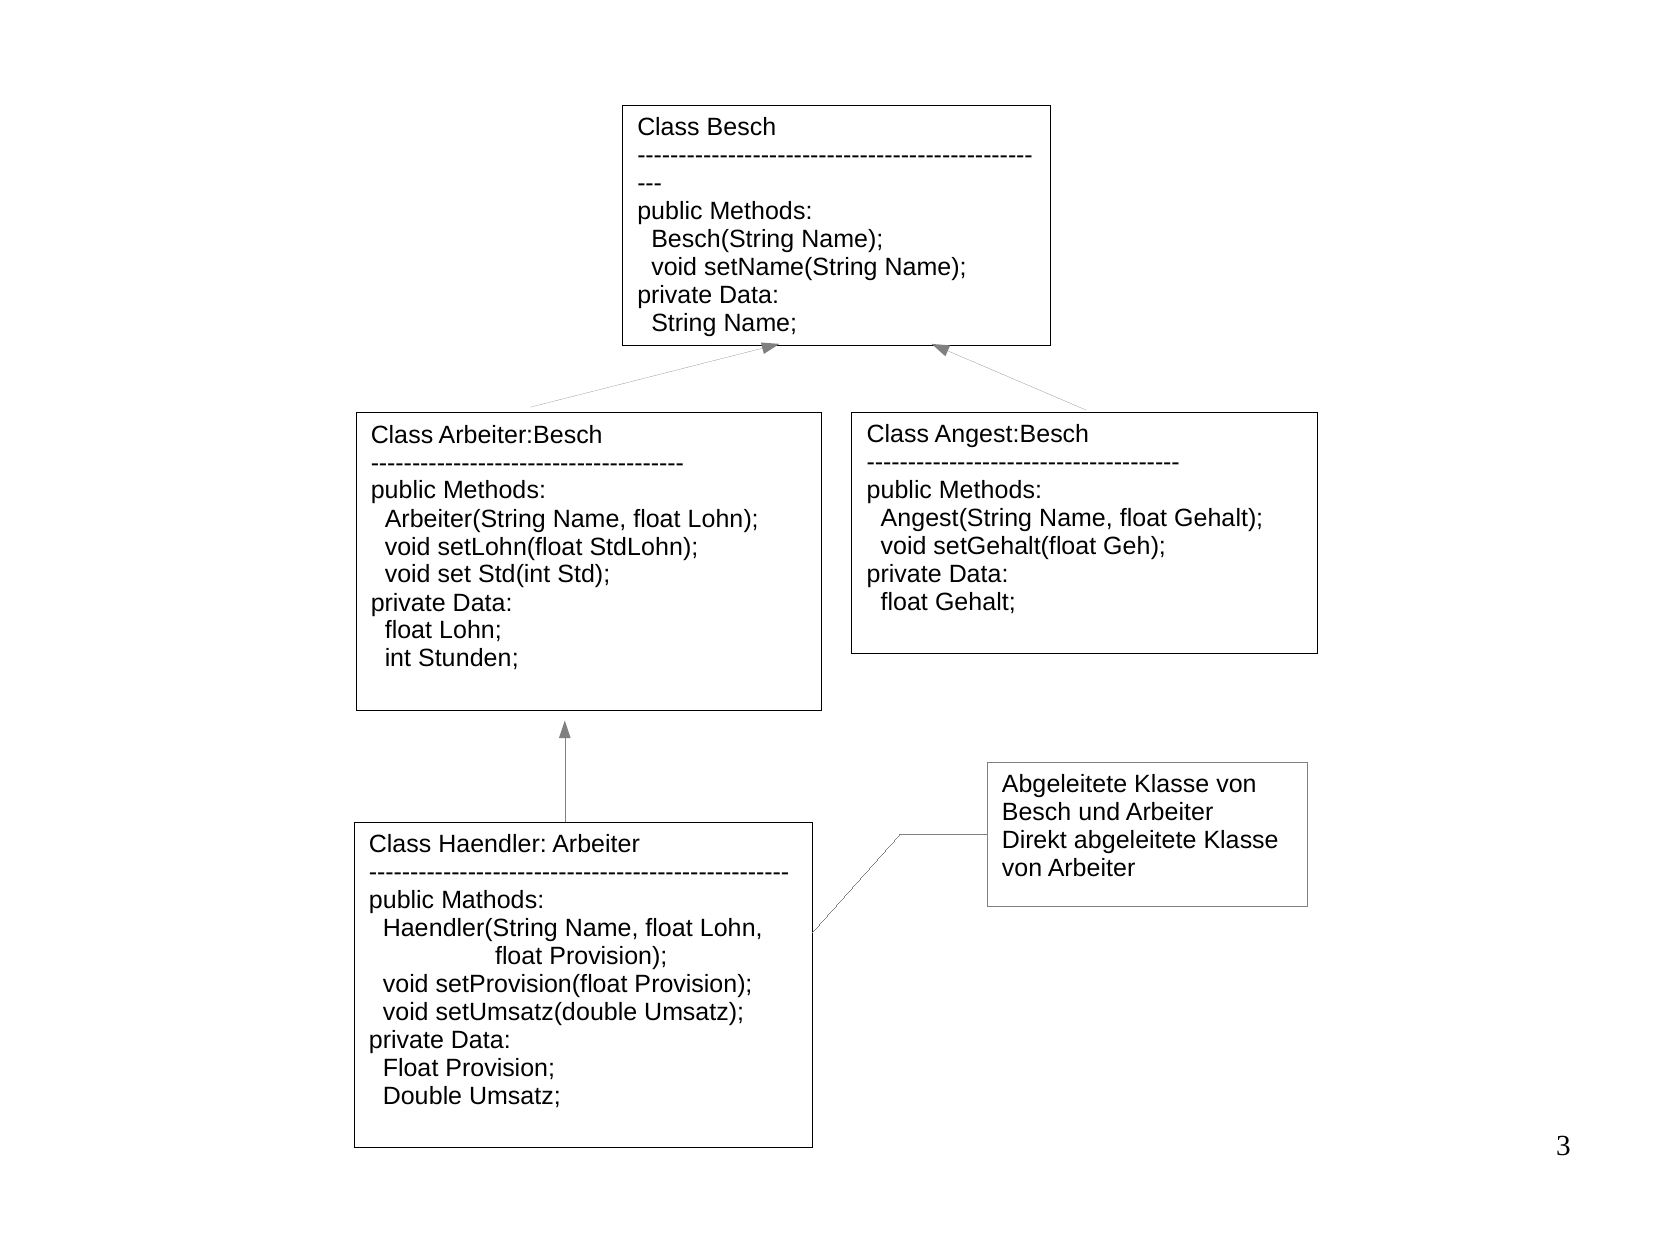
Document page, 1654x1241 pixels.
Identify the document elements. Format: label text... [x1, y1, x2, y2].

text_box Class Arbeiter:Besch -------------------------------------- public Methods: Arbeiter(String Name, float Lohn); void setLohn(float StdLohn); void set Std(int Std); private Data: float Lohn; int Stunden; [356, 412, 822, 711]
text_box Abgeleitete Klasse von Besch und Arbeiter Direkt abgeleitete Klasse von Arbeiter [987, 762, 1308, 907]
text_box Class Haendler: Arbeiter --------------------------------------------------- public Mathods: Haendler(String Name, float Lohn, float Provision); void setProvision(float Provision); void setUmsatz(double Umsatz); private Data: Float Provision; Double Umsatz; [354, 822, 813, 1148]
text_box Class Angest:Besch -------------------------------------- public Methods: Angest(String Name, float Gehalt); void setGehalt(float Geh); private Data: float Gehalt; [851, 412, 1318, 654]
text_box Class Besch --------------------------------------------------- public Methods: Besch(String Name); void setName(String Name); private Data: String Name; [622, 105, 1051, 346]
